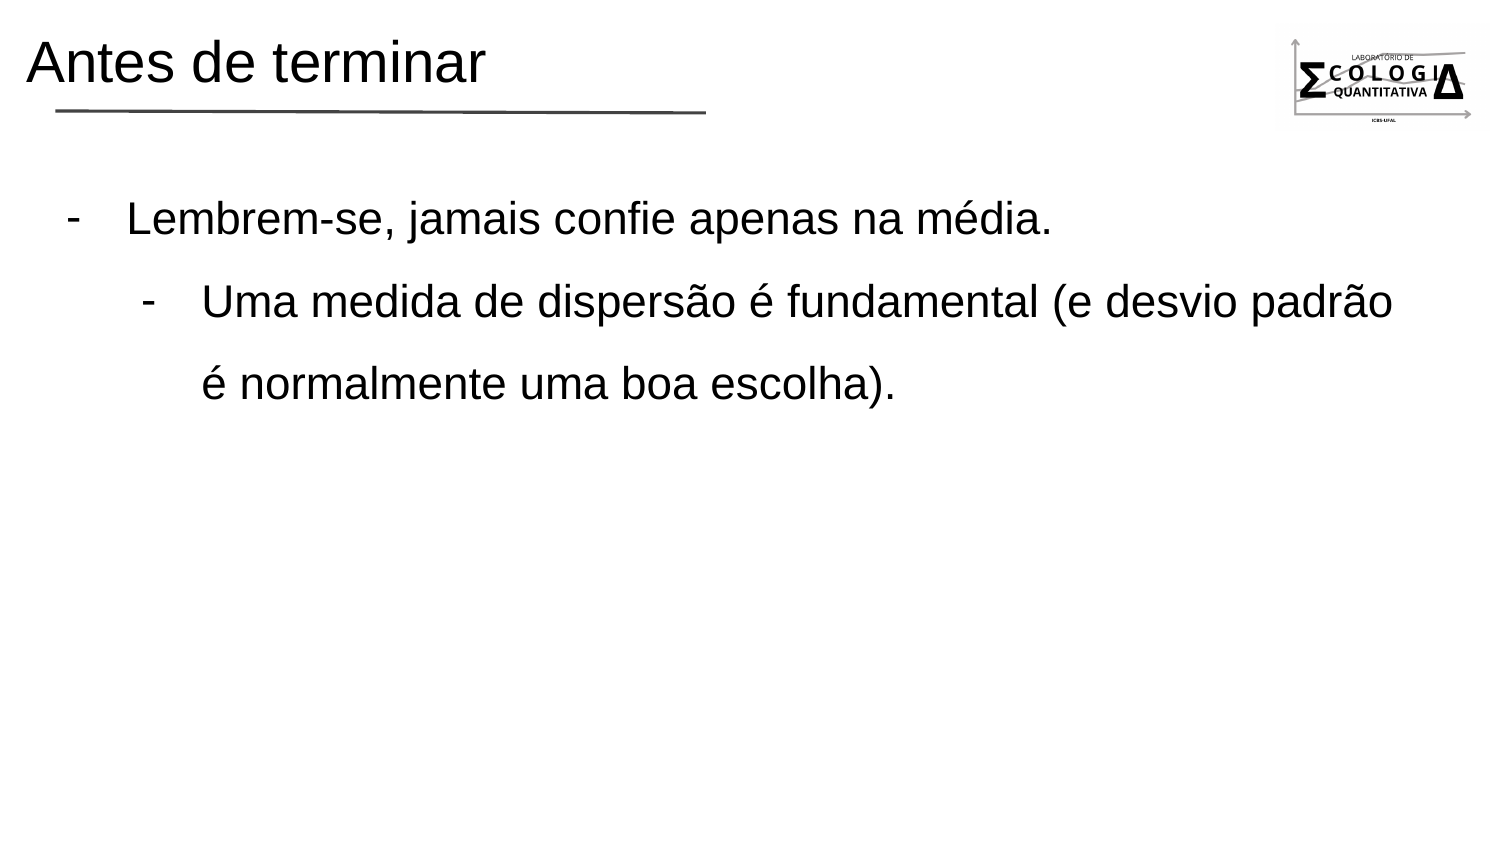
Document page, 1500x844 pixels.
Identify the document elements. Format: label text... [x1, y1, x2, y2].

text_box Antes de terminar [11, 9, 1210, 117]
text_box Lembrem-se, jamais confie apenas na média. Uma medida de dispersão é fundamental (e desvio padrão é normalmente uma boa escolha). [36, 146, 1412, 566]
picture [1275, 23, 1490, 131]
